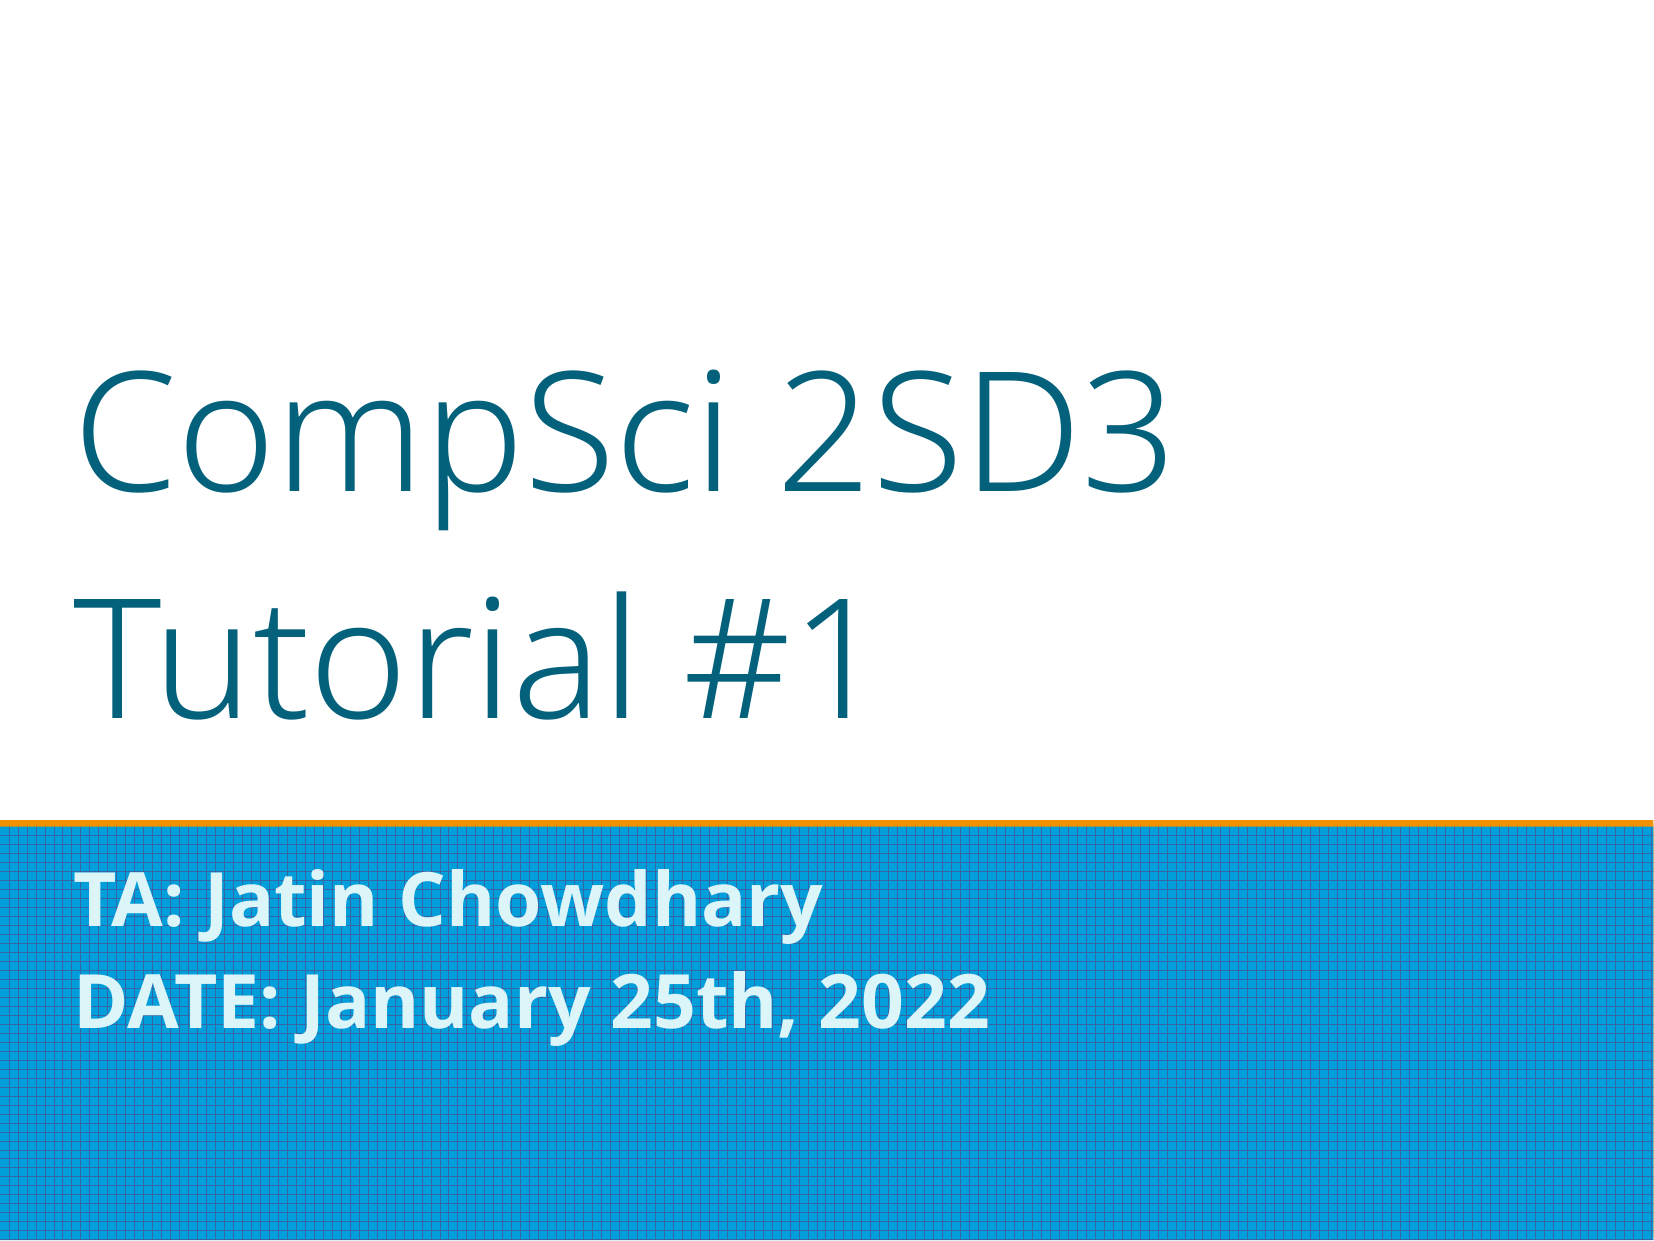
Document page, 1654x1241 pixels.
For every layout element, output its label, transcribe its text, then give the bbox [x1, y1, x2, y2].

title CompSci 2SD3 Tutorial #1 [73, 59, 1551, 768]
subtitle TA: Jatin Chowdhary DATE: January 25th, 2022 [73, 846, 1551, 1103]
